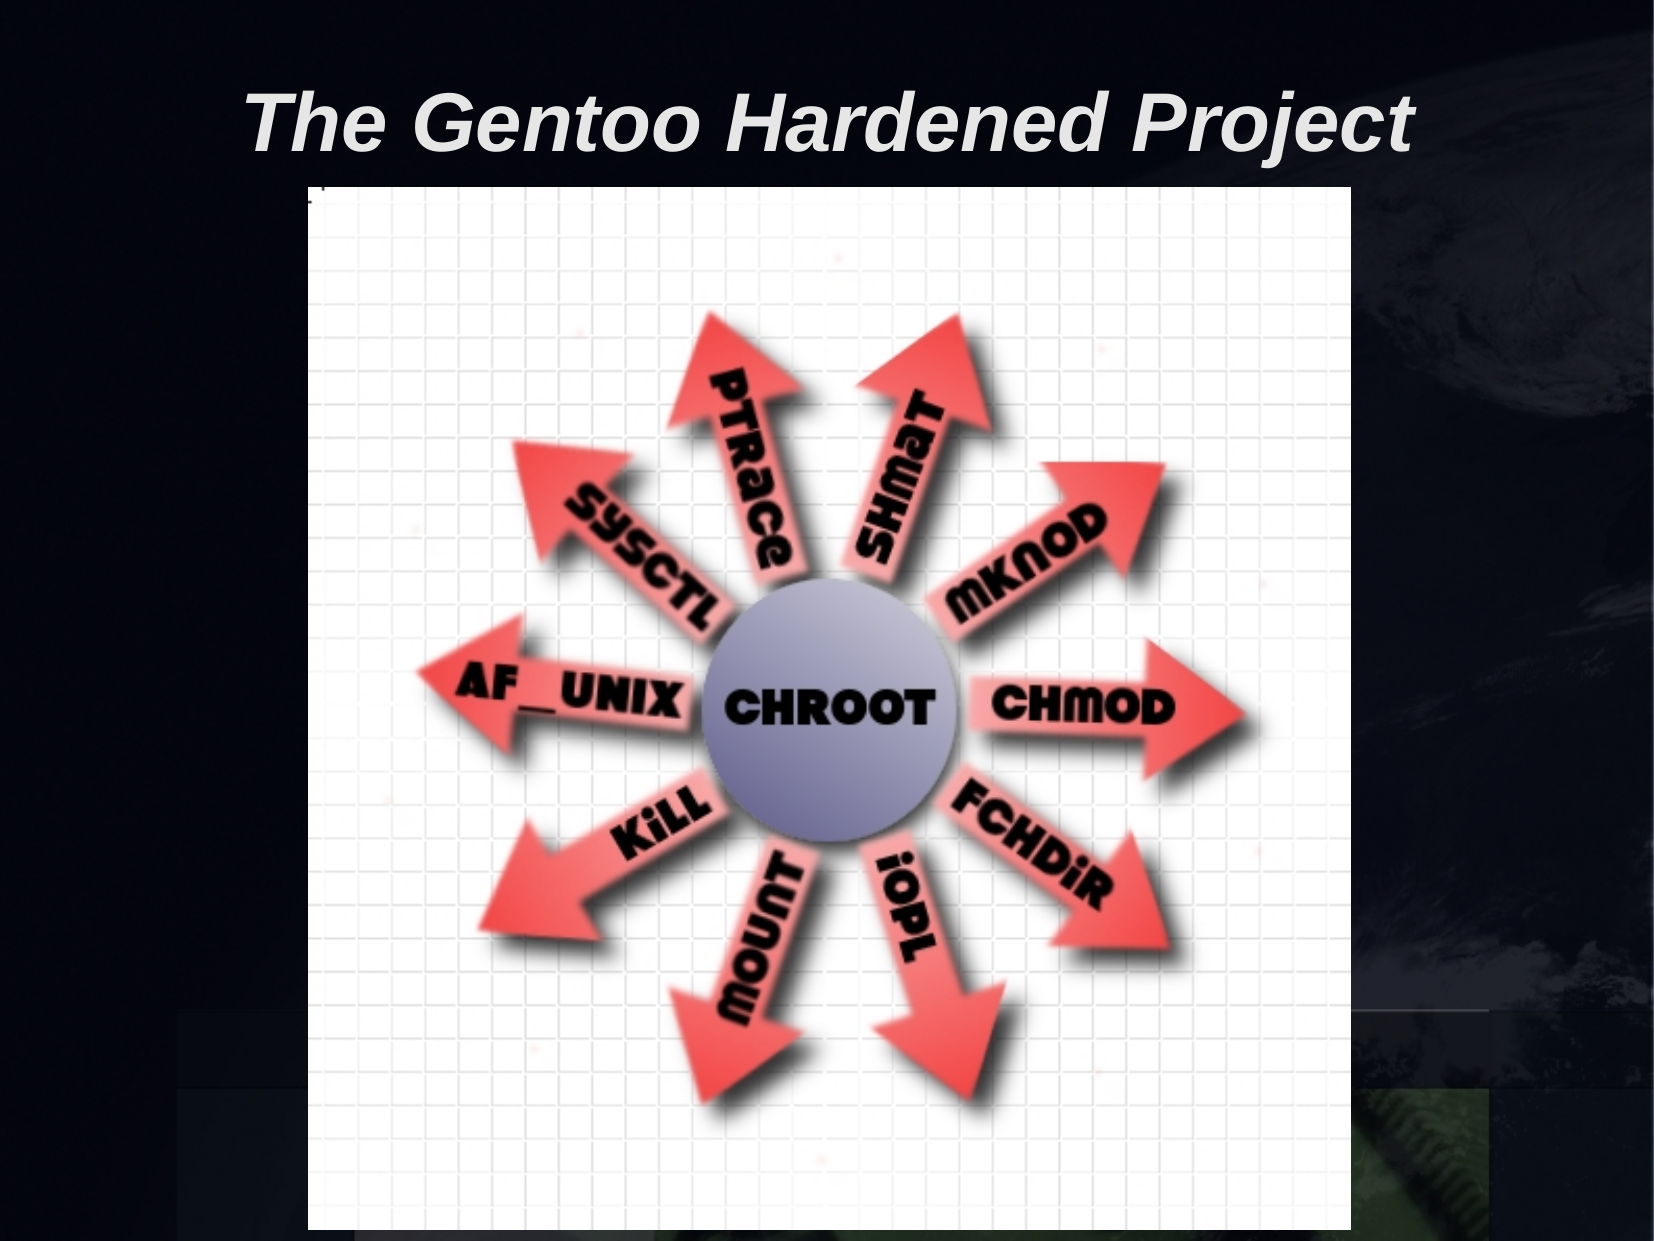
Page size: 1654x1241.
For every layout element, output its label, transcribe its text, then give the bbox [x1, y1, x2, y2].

picture [0, 0, 1654, 1241]
title The Gentoo Hardened Project [121, 19, 1534, 227]
